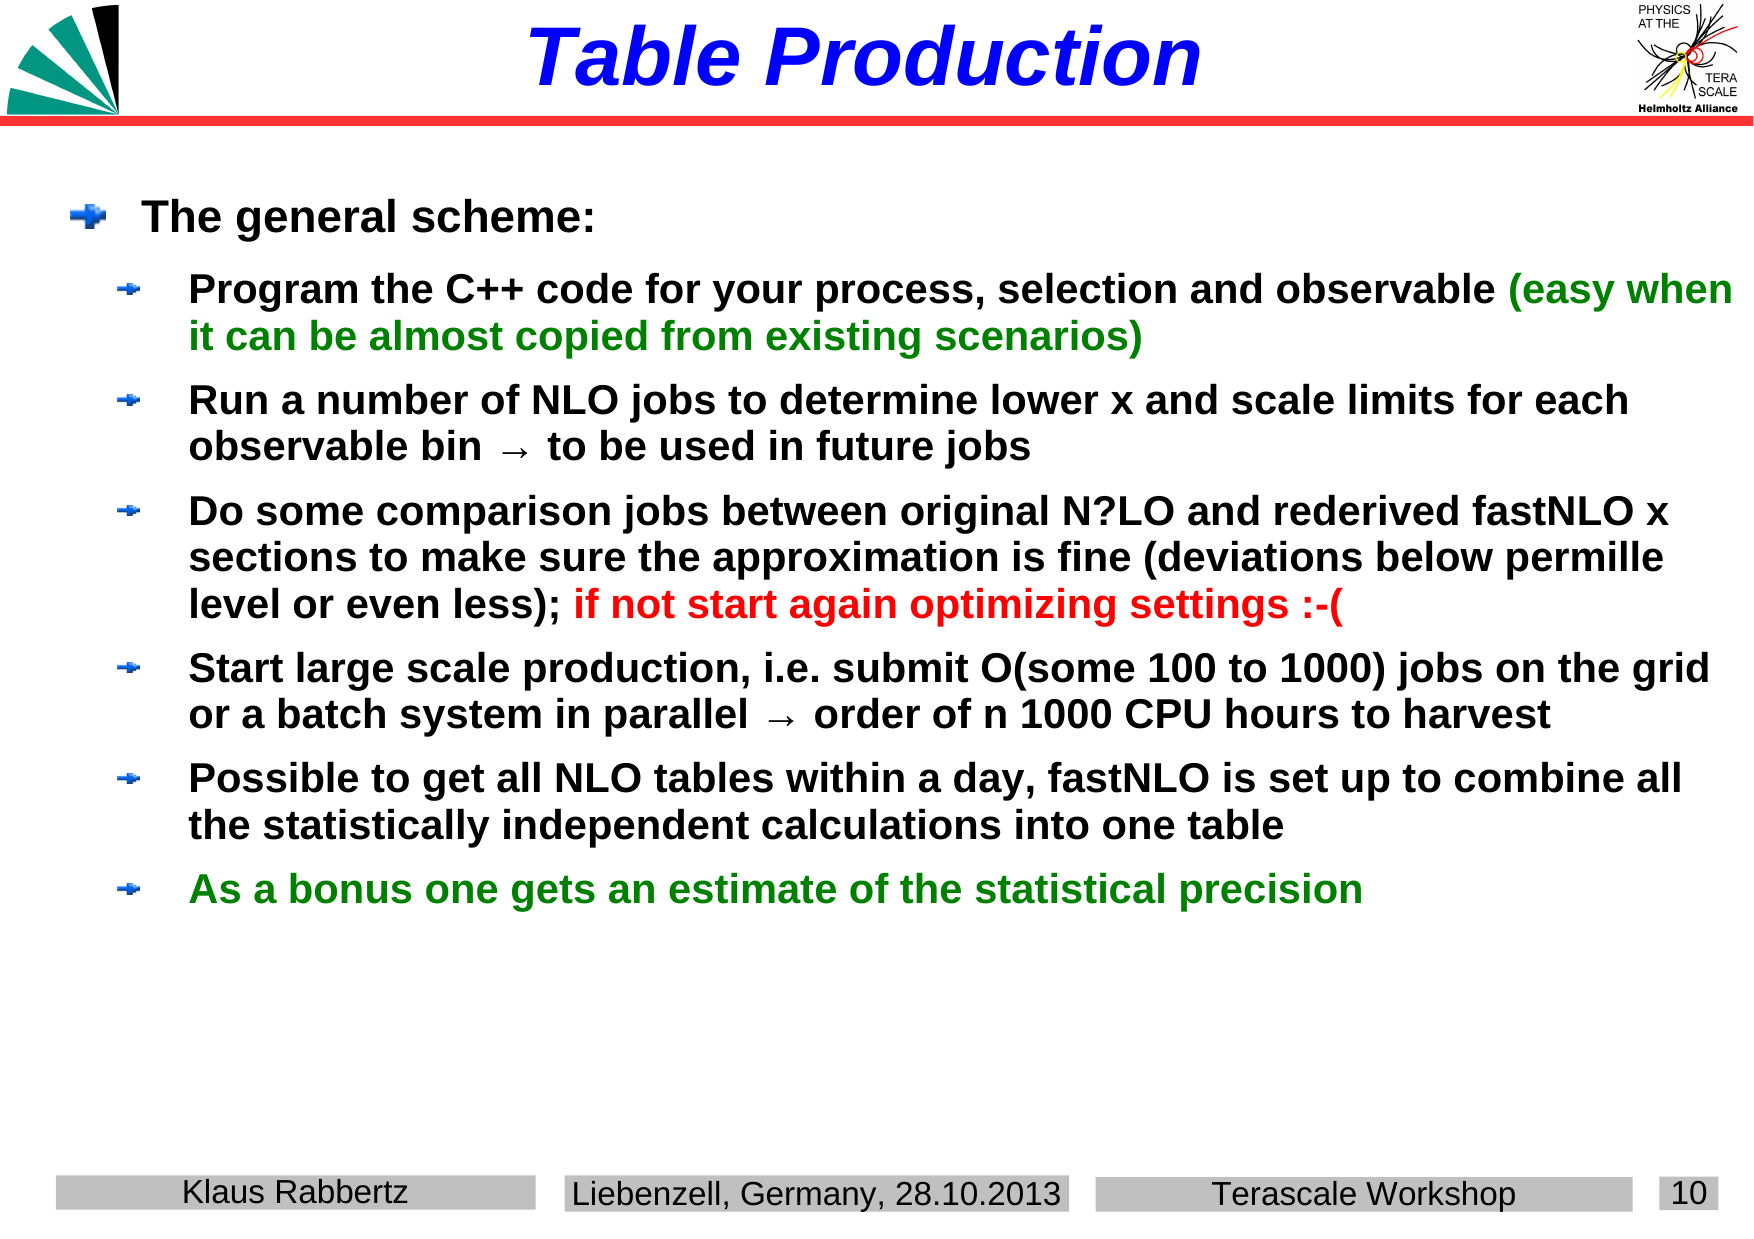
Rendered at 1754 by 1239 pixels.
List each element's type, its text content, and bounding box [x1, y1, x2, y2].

picture [7, 5, 119, 116]
list The general scheme: Program the C++ code for your process, selection and observable (easy when it can be almost copied from existing scenarios) Run a number of NLO jobs to determine lower x and scale limits for each observable bin → to be used in future jobs Do some comparison jobs between original N?LO and rederived fastNLO x sections to make sure the approximation is fine (deviations below permille level or even less); if not start again optimizing settings :-( Start large scale production, i.e. submit O(some 100 to 1000) jobs on the grid or a batch system in parallel → order of n 1000 CPU hours to harvest Possible to get all NLO tables within a day, fastNLO is set up to combine all the statistically independent calculations into one table As a bonus one gets an estimate of the statistical precision [11, 191, 1736, 924]
title Table Production [123, 0, 1606, 114]
picture [1631, 1, 1745, 115]
